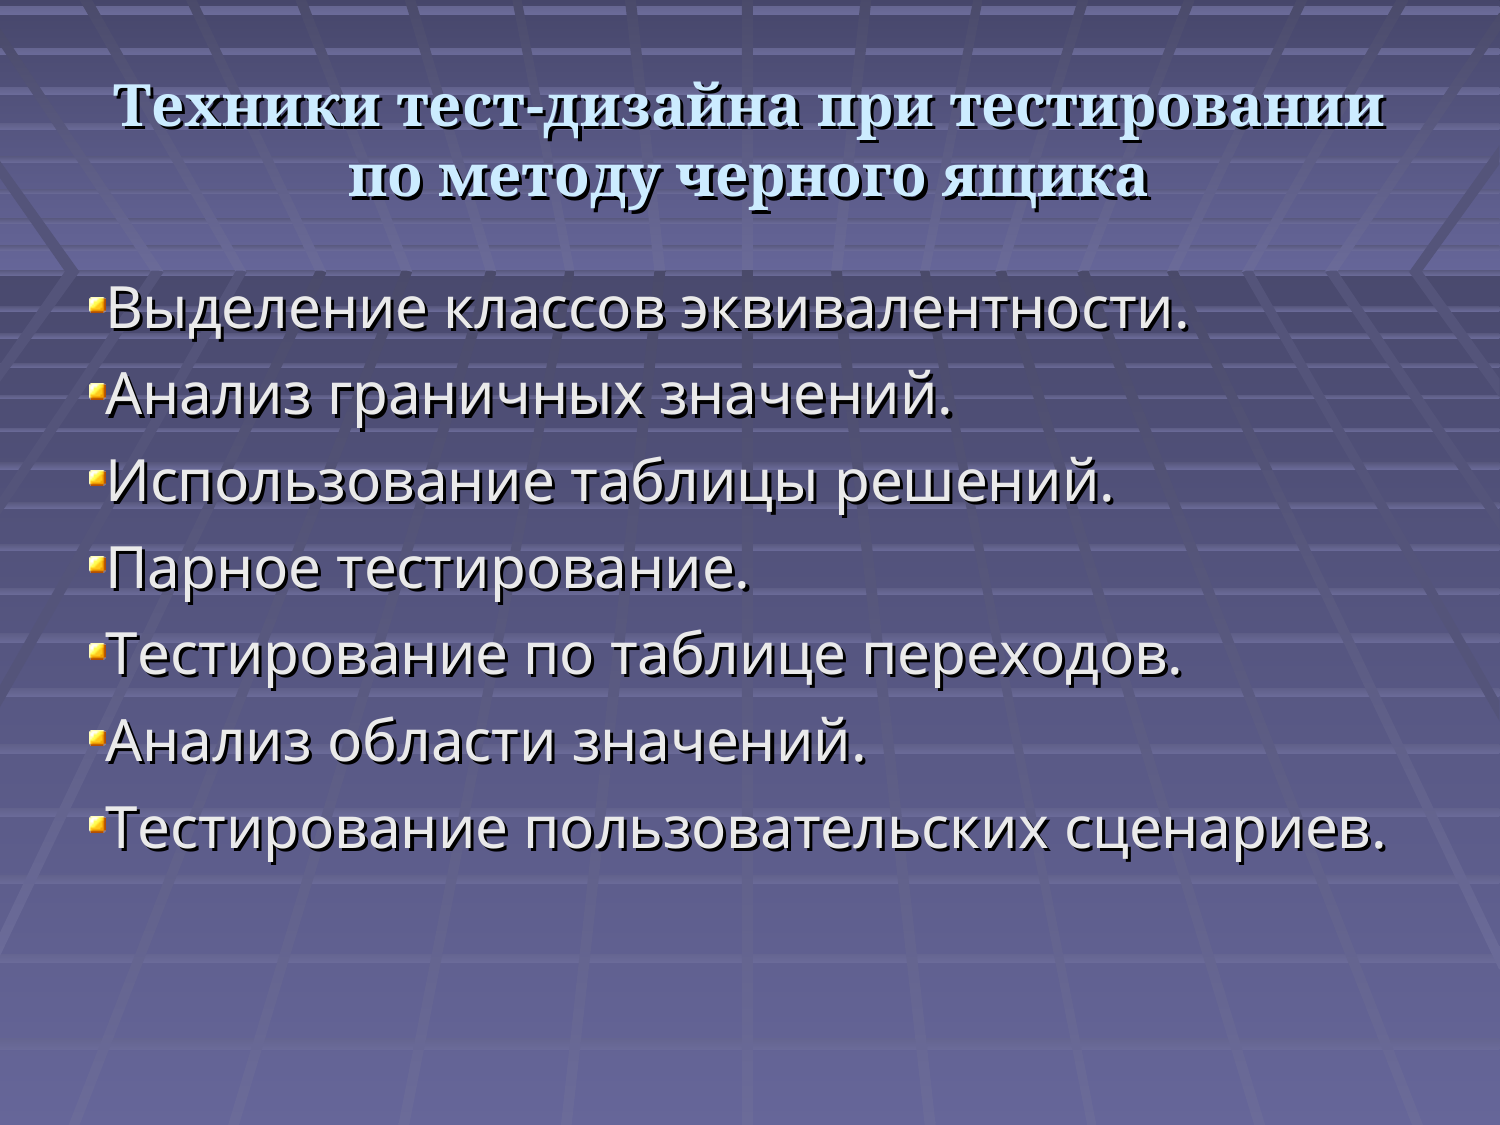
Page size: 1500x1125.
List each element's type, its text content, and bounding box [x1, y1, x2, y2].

list Выделение классов эквивалентности. Анализ граничных значений. Использование таблицы решений. Парное тестирование. Тестирование по таблице переходов. Анализ области значений. Тестирование пользовательских сценариев. [74, 262, 1424, 1005]
title Техники тест-дизайна при тестировании по методу черного ящика [74, 20, 1424, 257]
